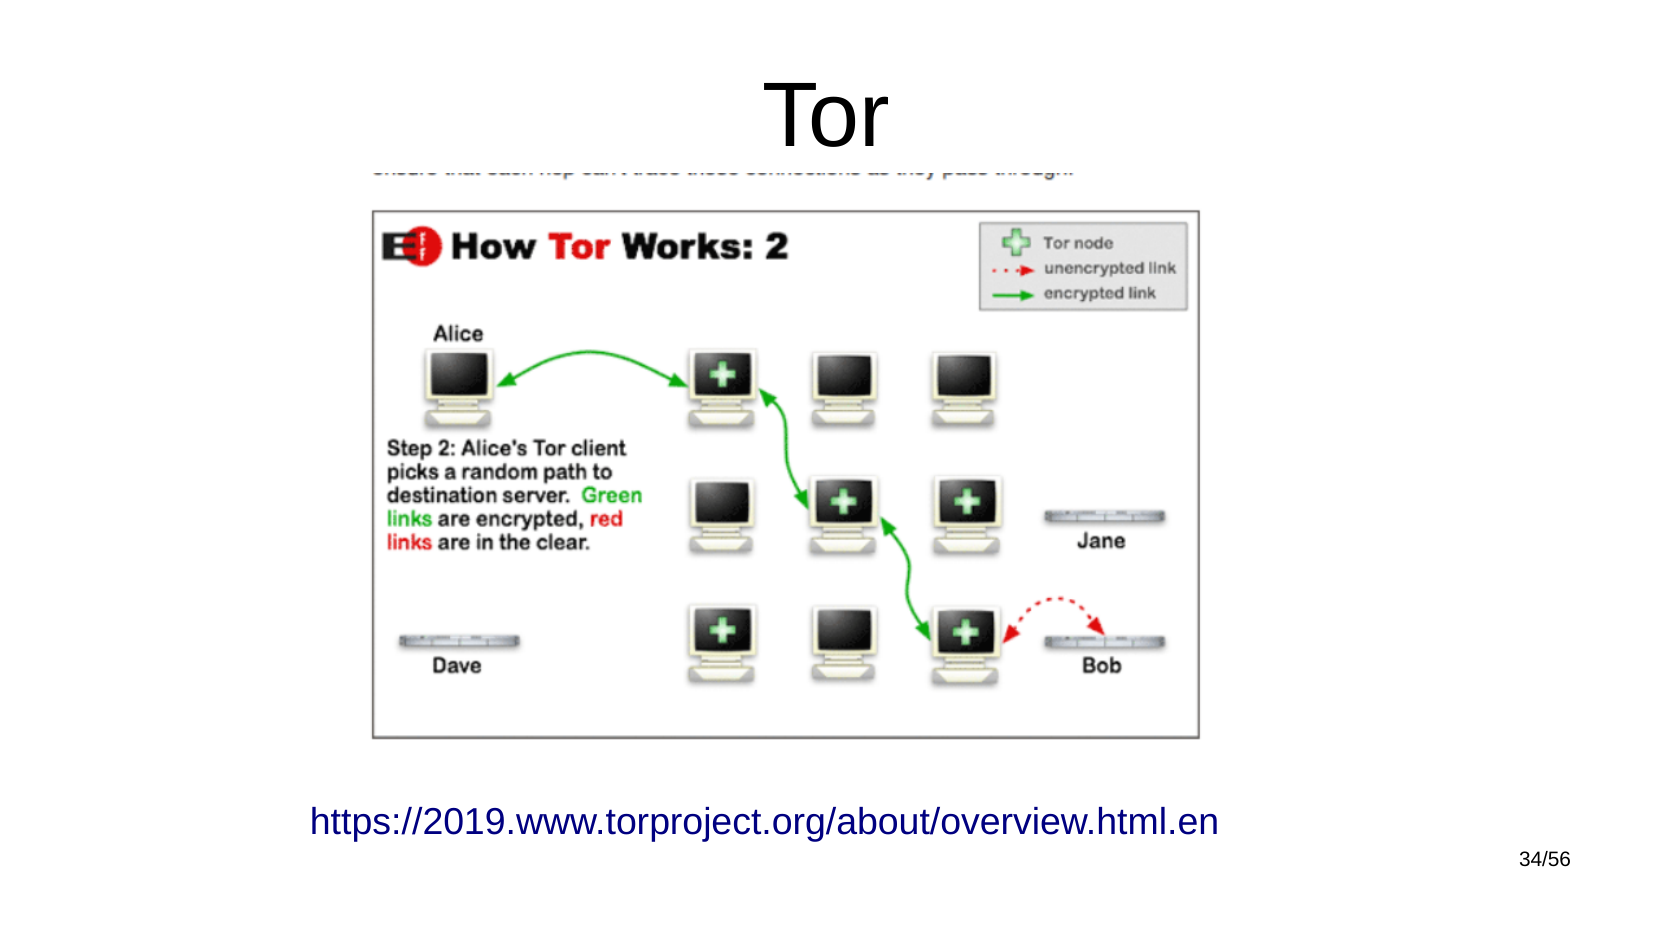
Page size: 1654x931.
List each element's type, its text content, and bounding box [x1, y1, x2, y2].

picture [336, 173, 1244, 764]
title Tor [82, 37, 1571, 193]
text_box https://2019.www.torproject.org/about/overview.html.en [295, 793, 1236, 851]
